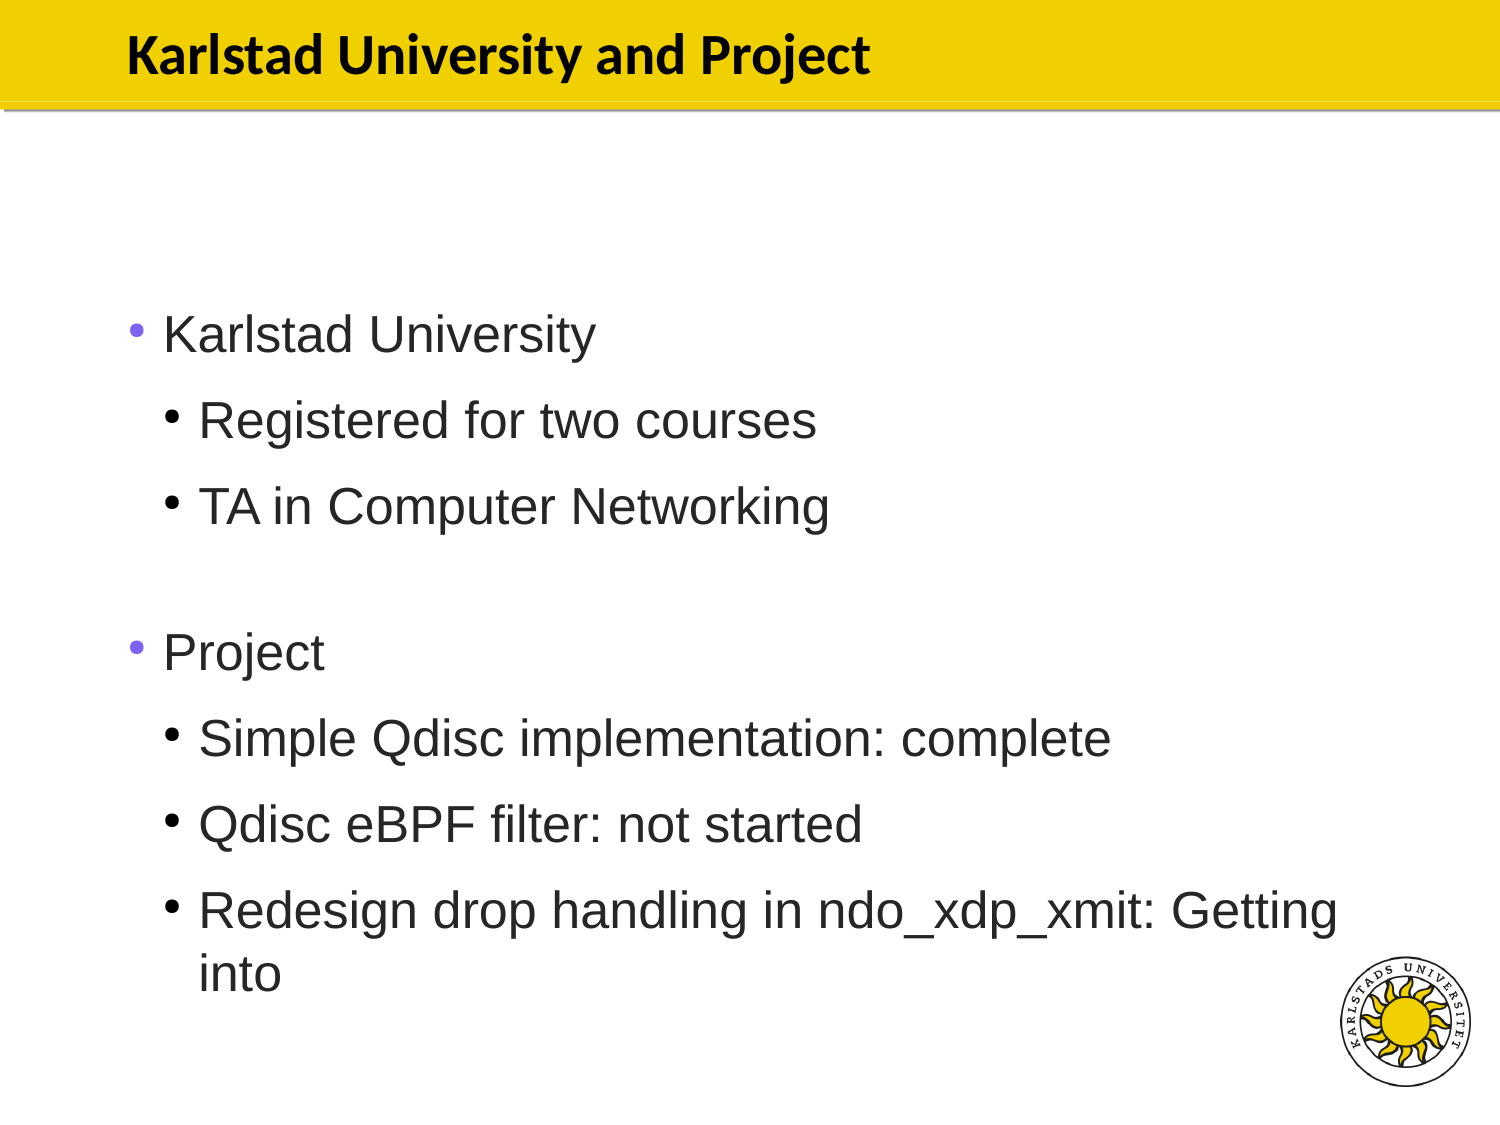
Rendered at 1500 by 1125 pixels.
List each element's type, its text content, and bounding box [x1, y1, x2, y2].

picture [1340, 948, 1471, 1095]
title Karlstad University and Project [112, 0, 1388, 102]
list Karlstad University Registered for two courses TA in Computer Networking Project Simple Qdisc implementation: complete Qdisc eBPF filter: not started Redesign drop handling in ndo_xdp_xmit: Getting into [112, 219, 1441, 1023]
